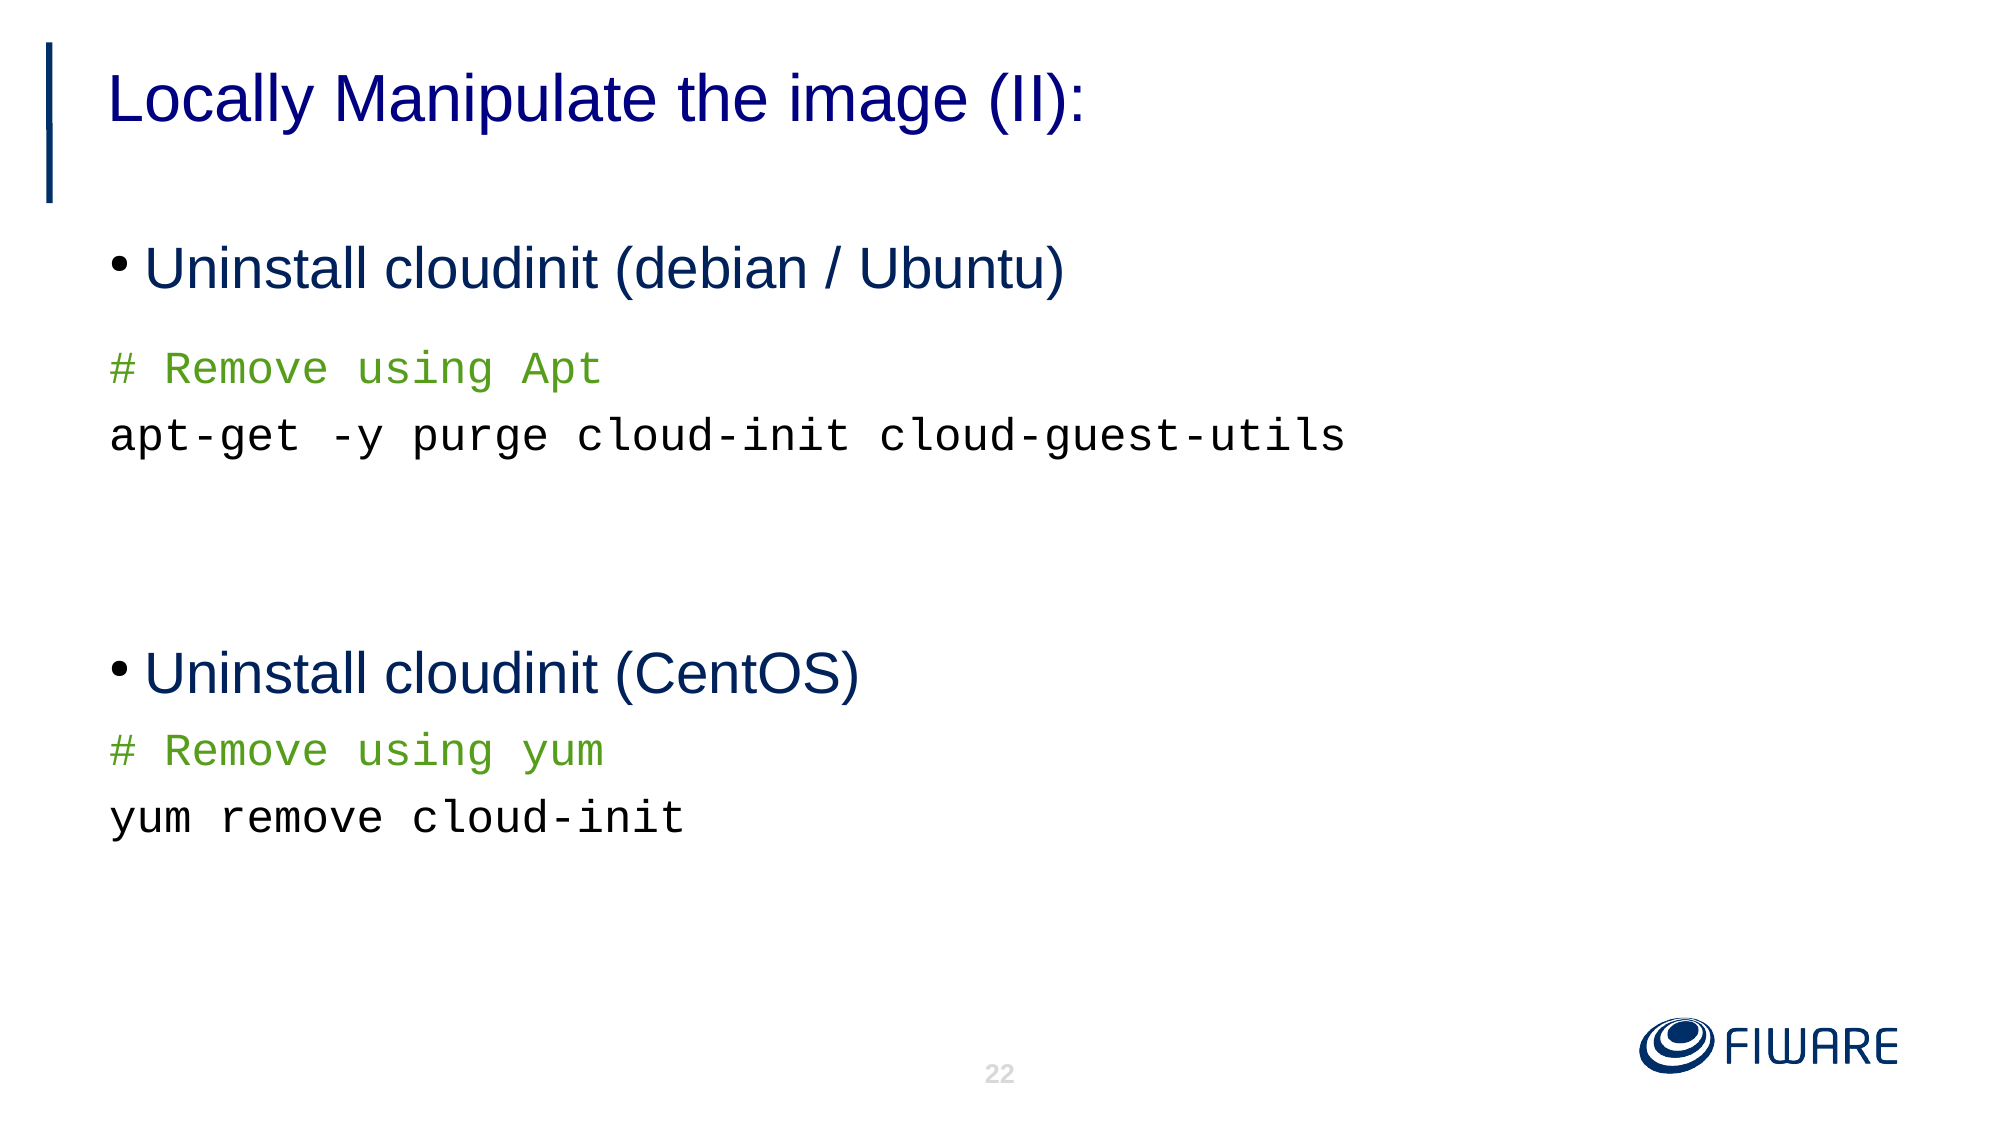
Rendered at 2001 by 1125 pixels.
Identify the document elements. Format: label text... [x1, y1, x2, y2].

picture [1635, 1012, 1905, 1077]
text_box Uninstall cloudinit (CentOS) [94, 617, 1920, 712]
title Locally Manipulate the image (II): [92, 47, 1704, 142]
text_box Uninstall cloudinit (debian / Ubuntu) [94, 212, 1920, 308]
slide_number <number> [887, 1042, 1113, 1103]
text_box # Remove using Apt apt-get -y purge cloud-init cloud-guest-utils [94, 330, 1920, 535]
text_box # Remove using yum yum remove cloud-init [94, 712, 1920, 916]
